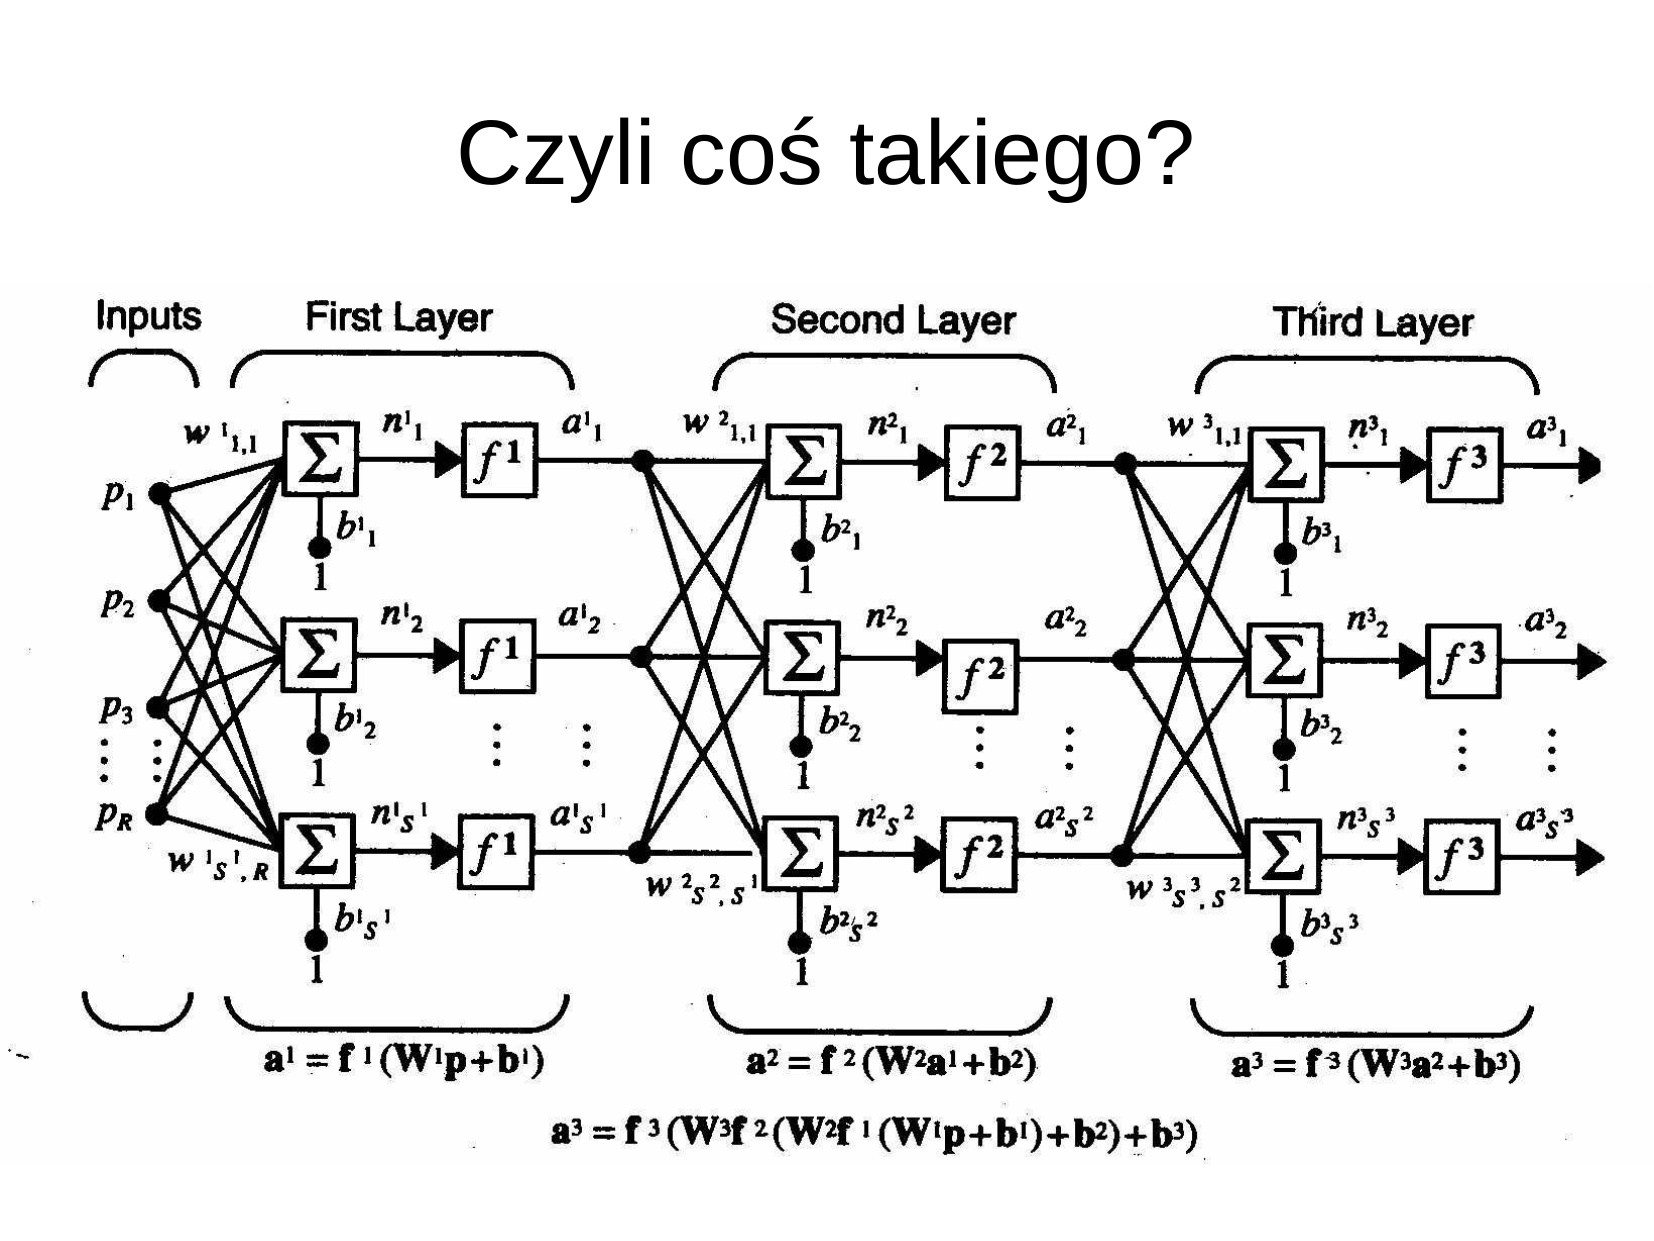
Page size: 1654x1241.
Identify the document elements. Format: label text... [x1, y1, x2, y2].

title Czyli coś takiego? [82, 49, 1571, 257]
picture [0, 284, 1654, 1165]
